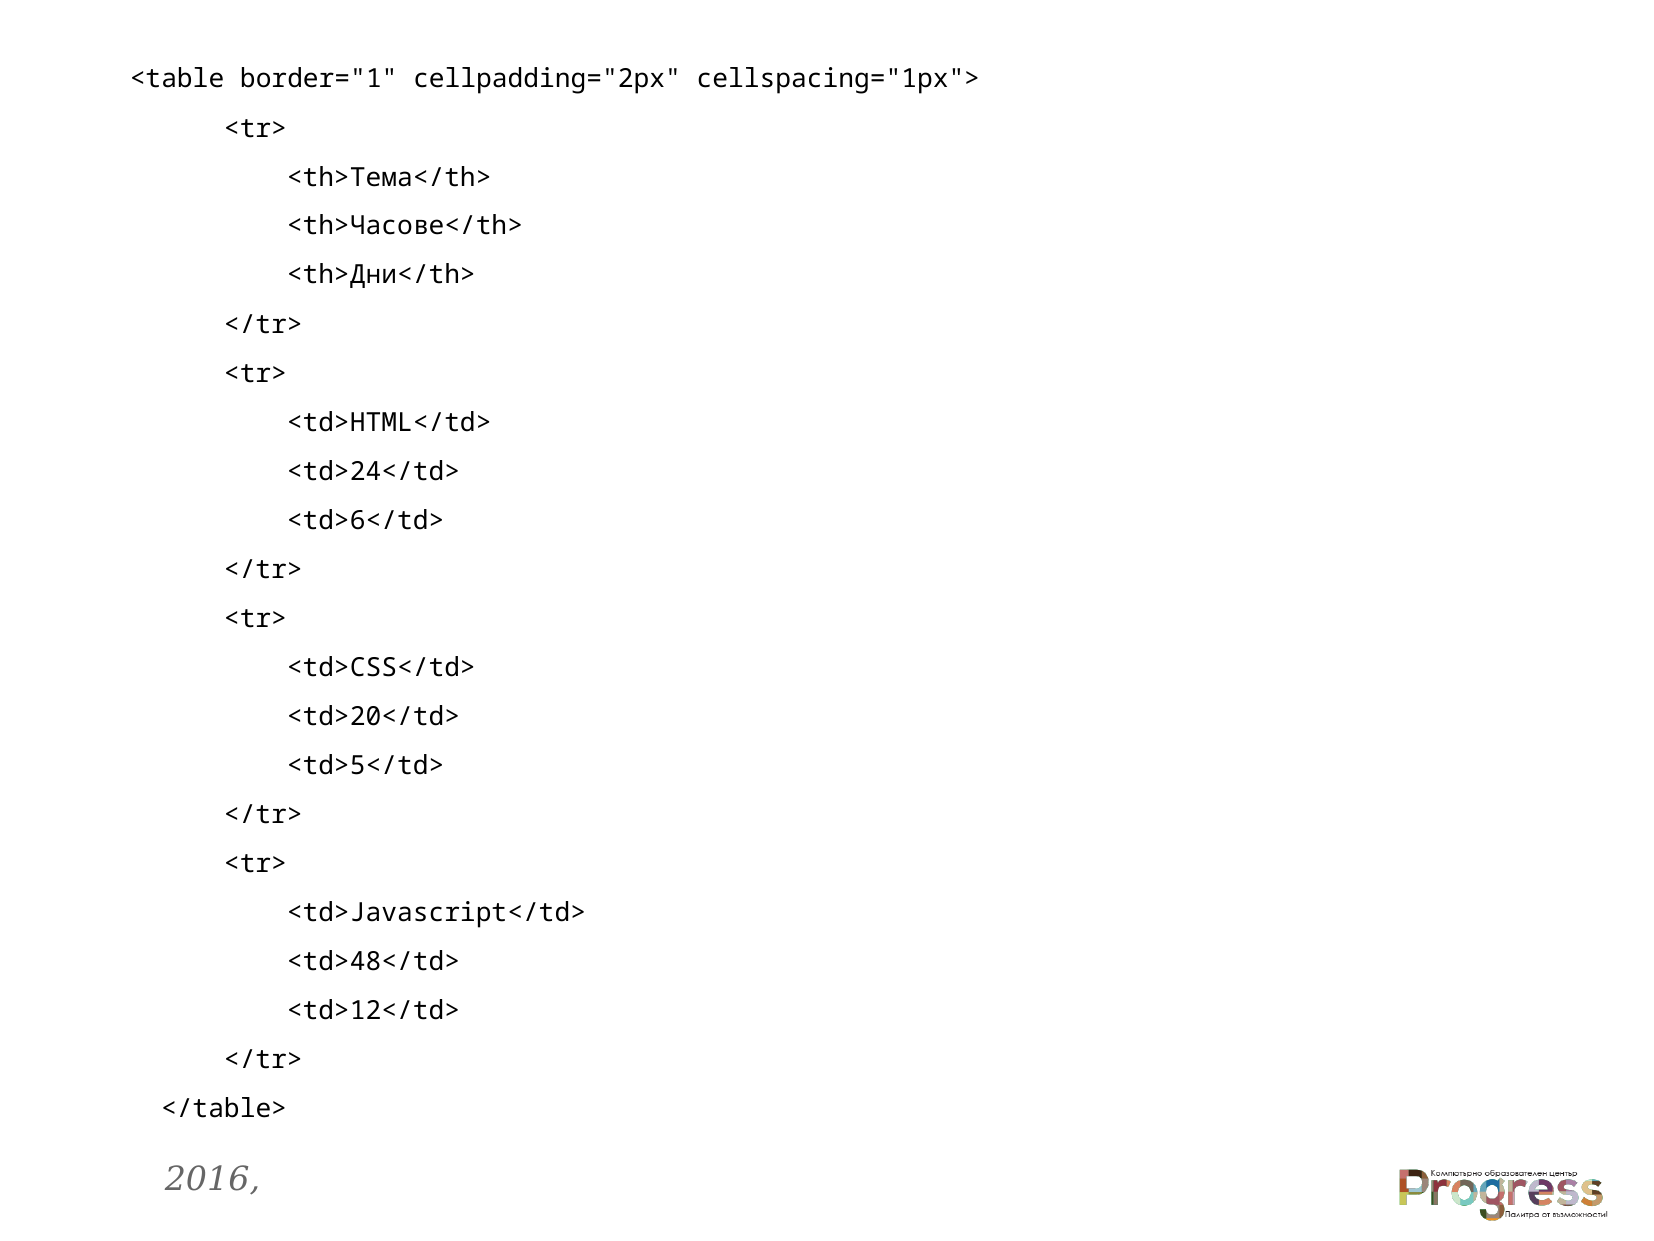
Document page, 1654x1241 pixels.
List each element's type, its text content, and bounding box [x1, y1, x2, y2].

text_box 2016, Ива Е. Попова [150, 1152, 586, 1201]
list <table border="1" cellpadding="2px" cellspacing="1px"> <tr> <th>Тема</th> <th>Часове</th> <th>Дни</th> </tr> <tr> <td>HTML</td> <td>24</td> <td>6</td> </tr> <tr> <td>CSS</td> <td>20</td> <td>5</td> </tr> <tr> <td>Javascript</td> <td>48</td> <td>12</td> </tr> </table> [90, 60, 1531, 1126]
picture [1399, 1168, 1613, 1221]
